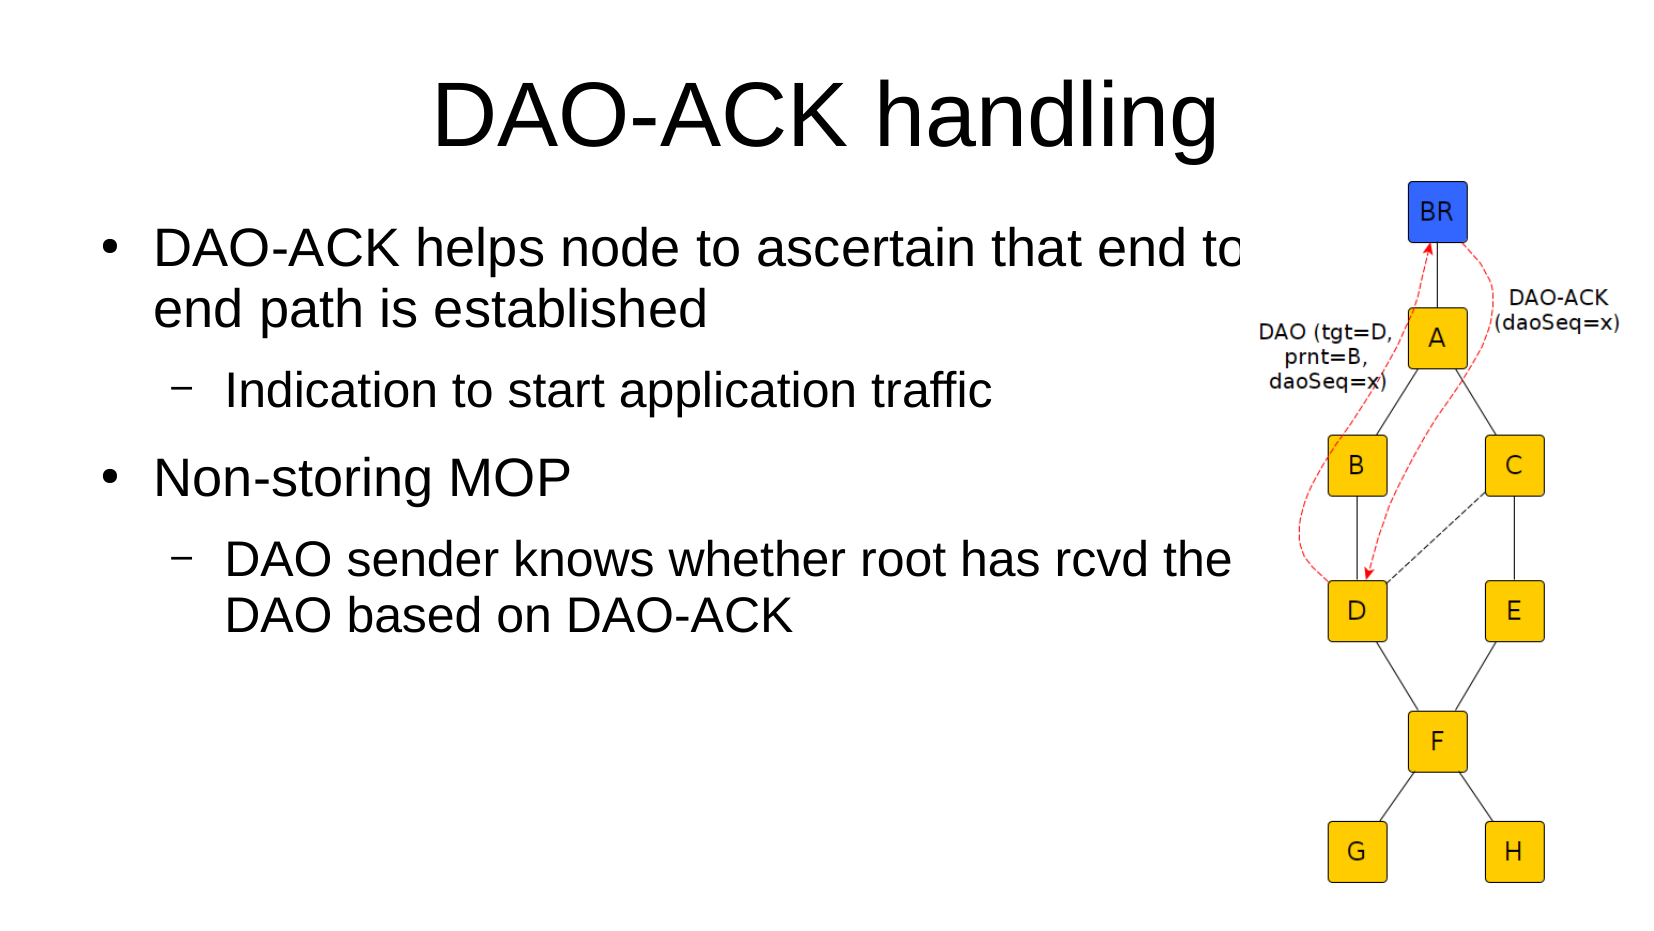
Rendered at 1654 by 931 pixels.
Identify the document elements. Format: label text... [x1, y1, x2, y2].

list DAO-ACK helps node to ascertain that end to end path is established Indication to start application traffic Non-storing MOP DAO sender knows whether root has rcvd the DAO based on DAO-ACK [82, 217, 1240, 875]
picture [1240, 165, 1639, 898]
title DAO-ACK handling [82, 37, 1571, 193]
